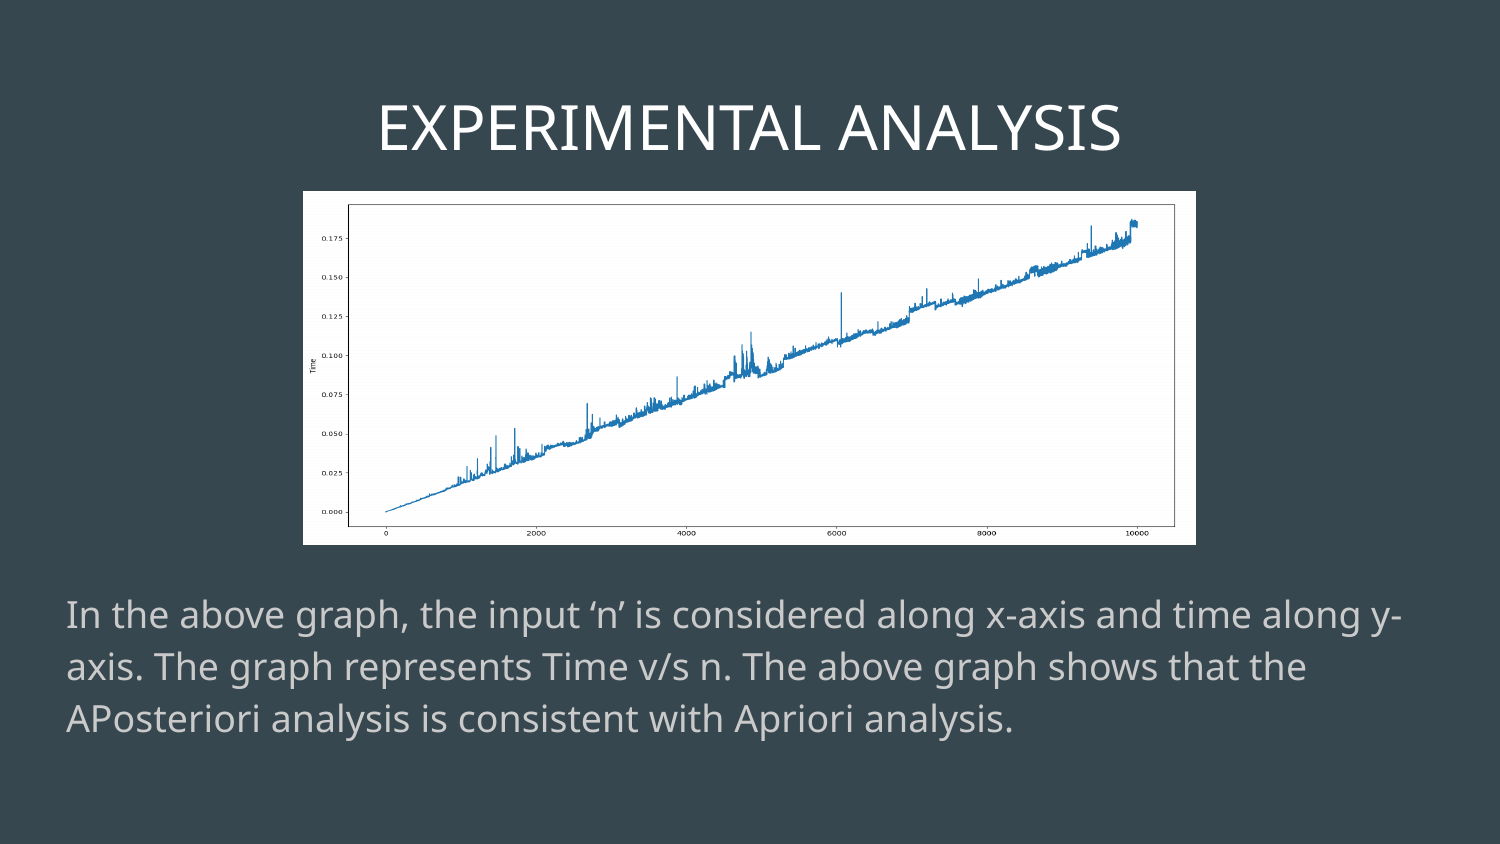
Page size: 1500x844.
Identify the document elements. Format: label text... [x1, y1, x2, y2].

title EXPERIMENTAL ANALYSIS [51, 72, 1449, 167]
list In the above graph, the input ‘n’ is considered along x-axis and time along y-axis. The graph represents Time v/s n. The above graph shows that the APosteriori analysis is consistent with Apriori analysis. [51, 569, 1449, 750]
picture [303, 191, 1196, 545]
